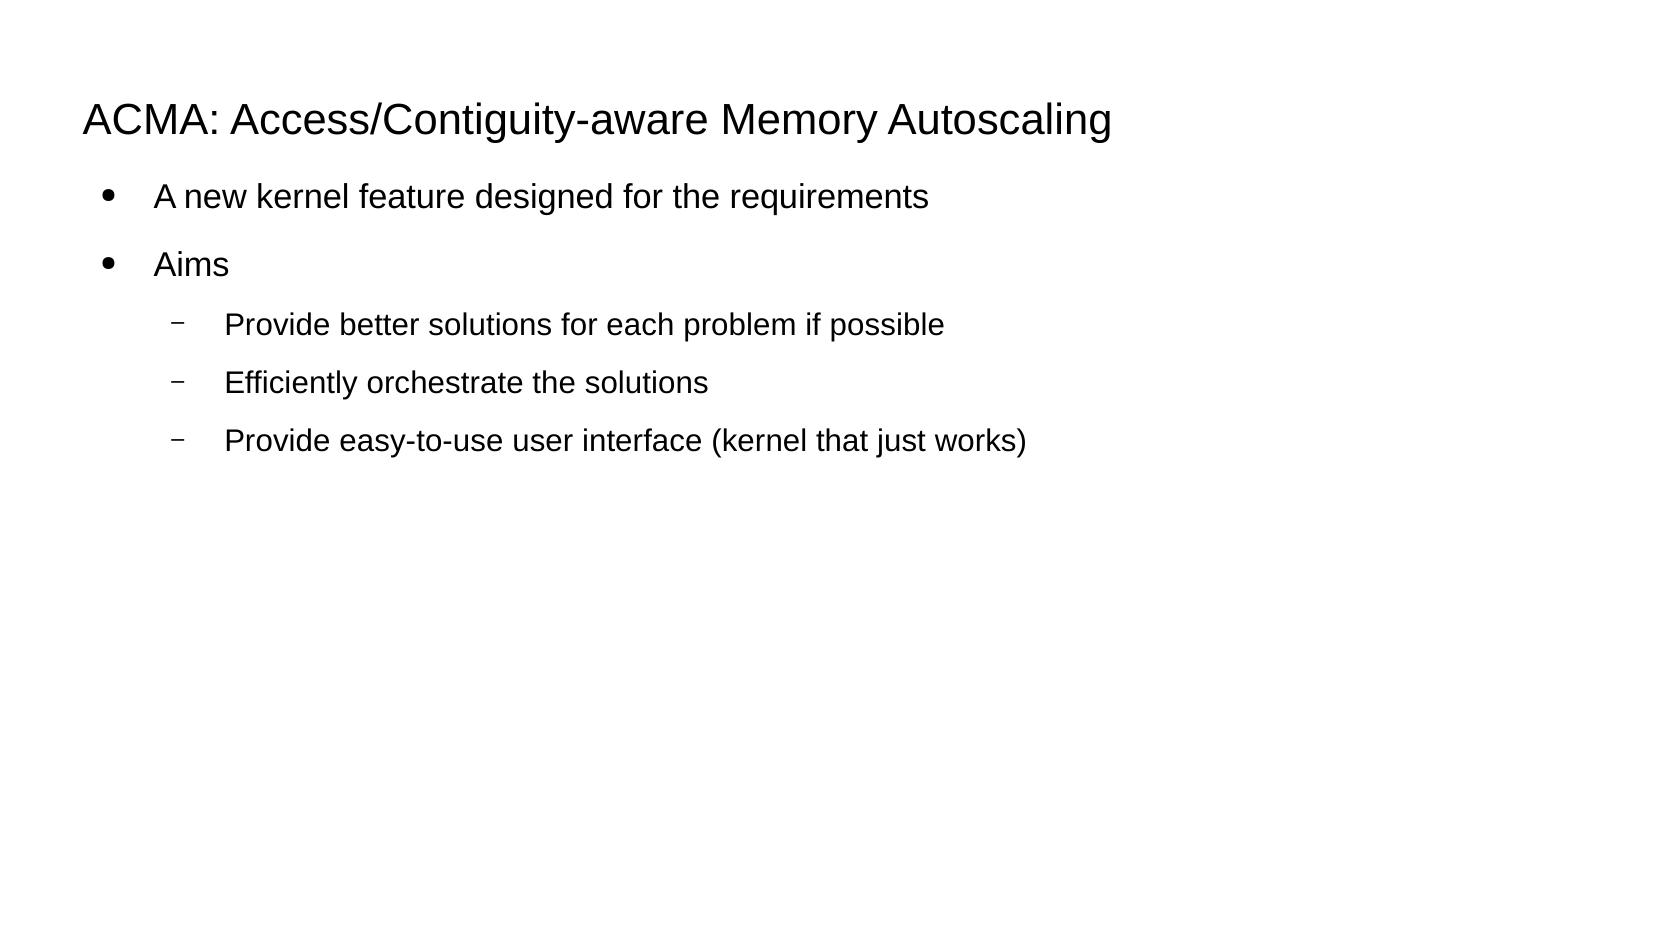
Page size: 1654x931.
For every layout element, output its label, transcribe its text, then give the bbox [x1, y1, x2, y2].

title ACMA: Access/Contiguity-aware Memory Autoscaling [82, 81, 1571, 157]
list A new kernel feature designed for the requirements Aims Provide better solutions for each problem if possible Efficiently orchestrate the solutions Provide easy-to-use user interface (kernel that just works) [82, 177, 1571, 833]
